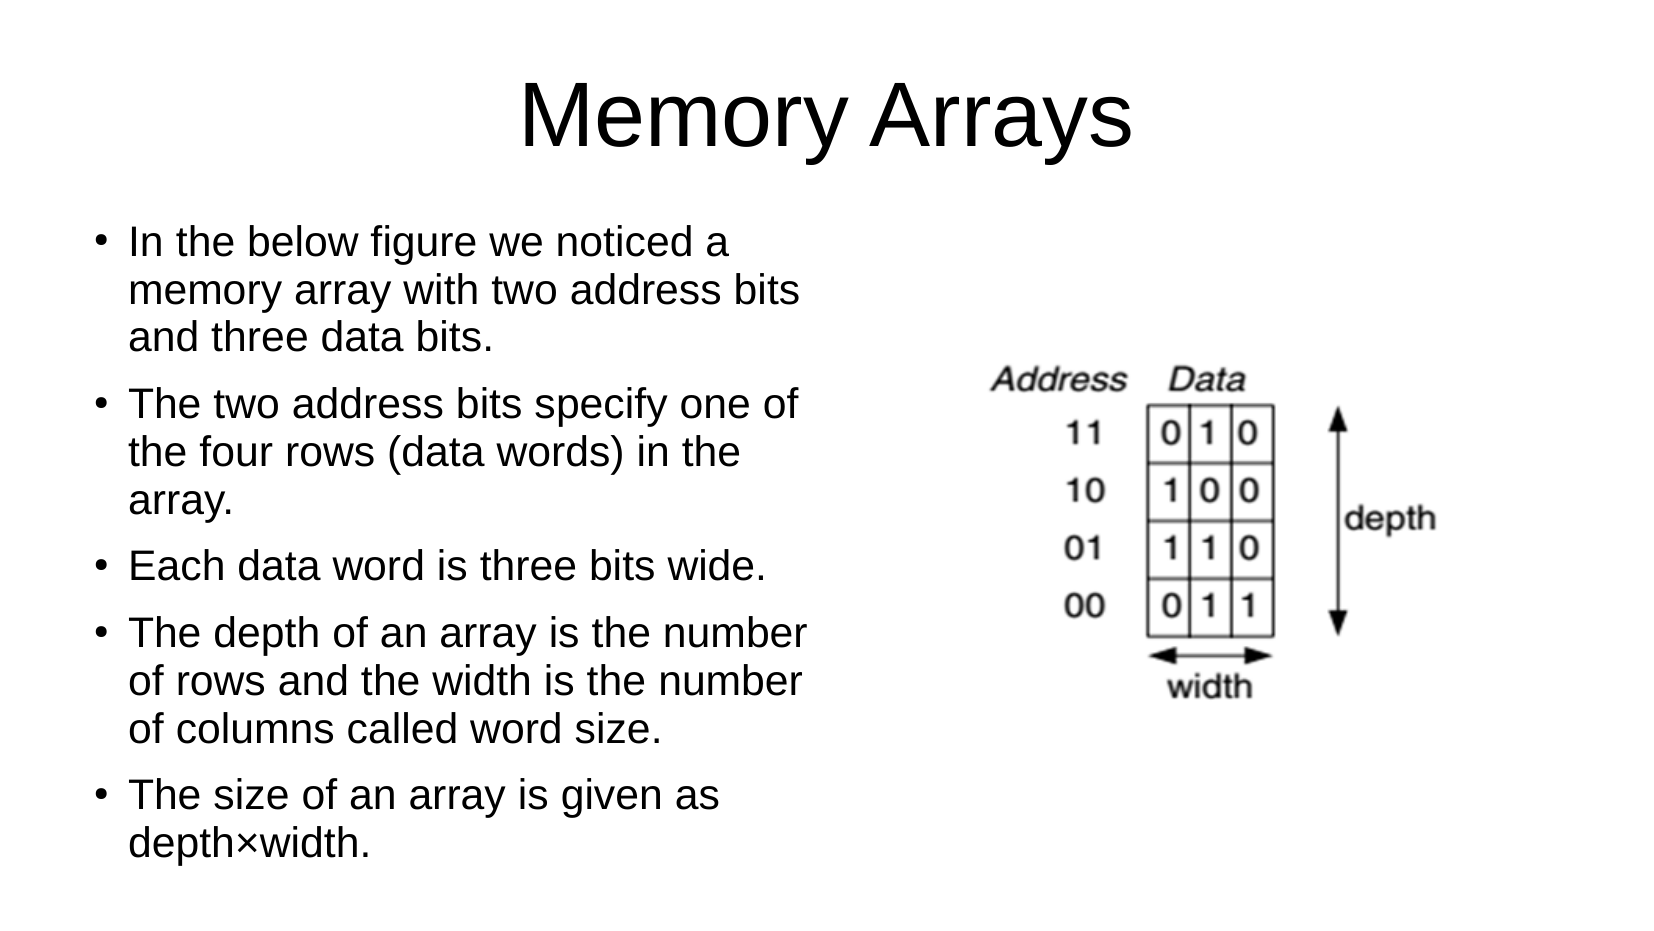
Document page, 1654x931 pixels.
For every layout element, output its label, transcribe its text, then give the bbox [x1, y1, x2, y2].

list In the below figure we noticed a memory array with two address bits and three data bits. The two address bits specify one of the four rows (data words) in the array. Each data word is three bits wide. The depth of an array is the number of rows and the width is the number of columns called word size. The size of an array is given as depth×width. [82, 217, 826, 886]
picture [885, 314, 1545, 747]
title Memory Arrays [82, 37, 1571, 193]
